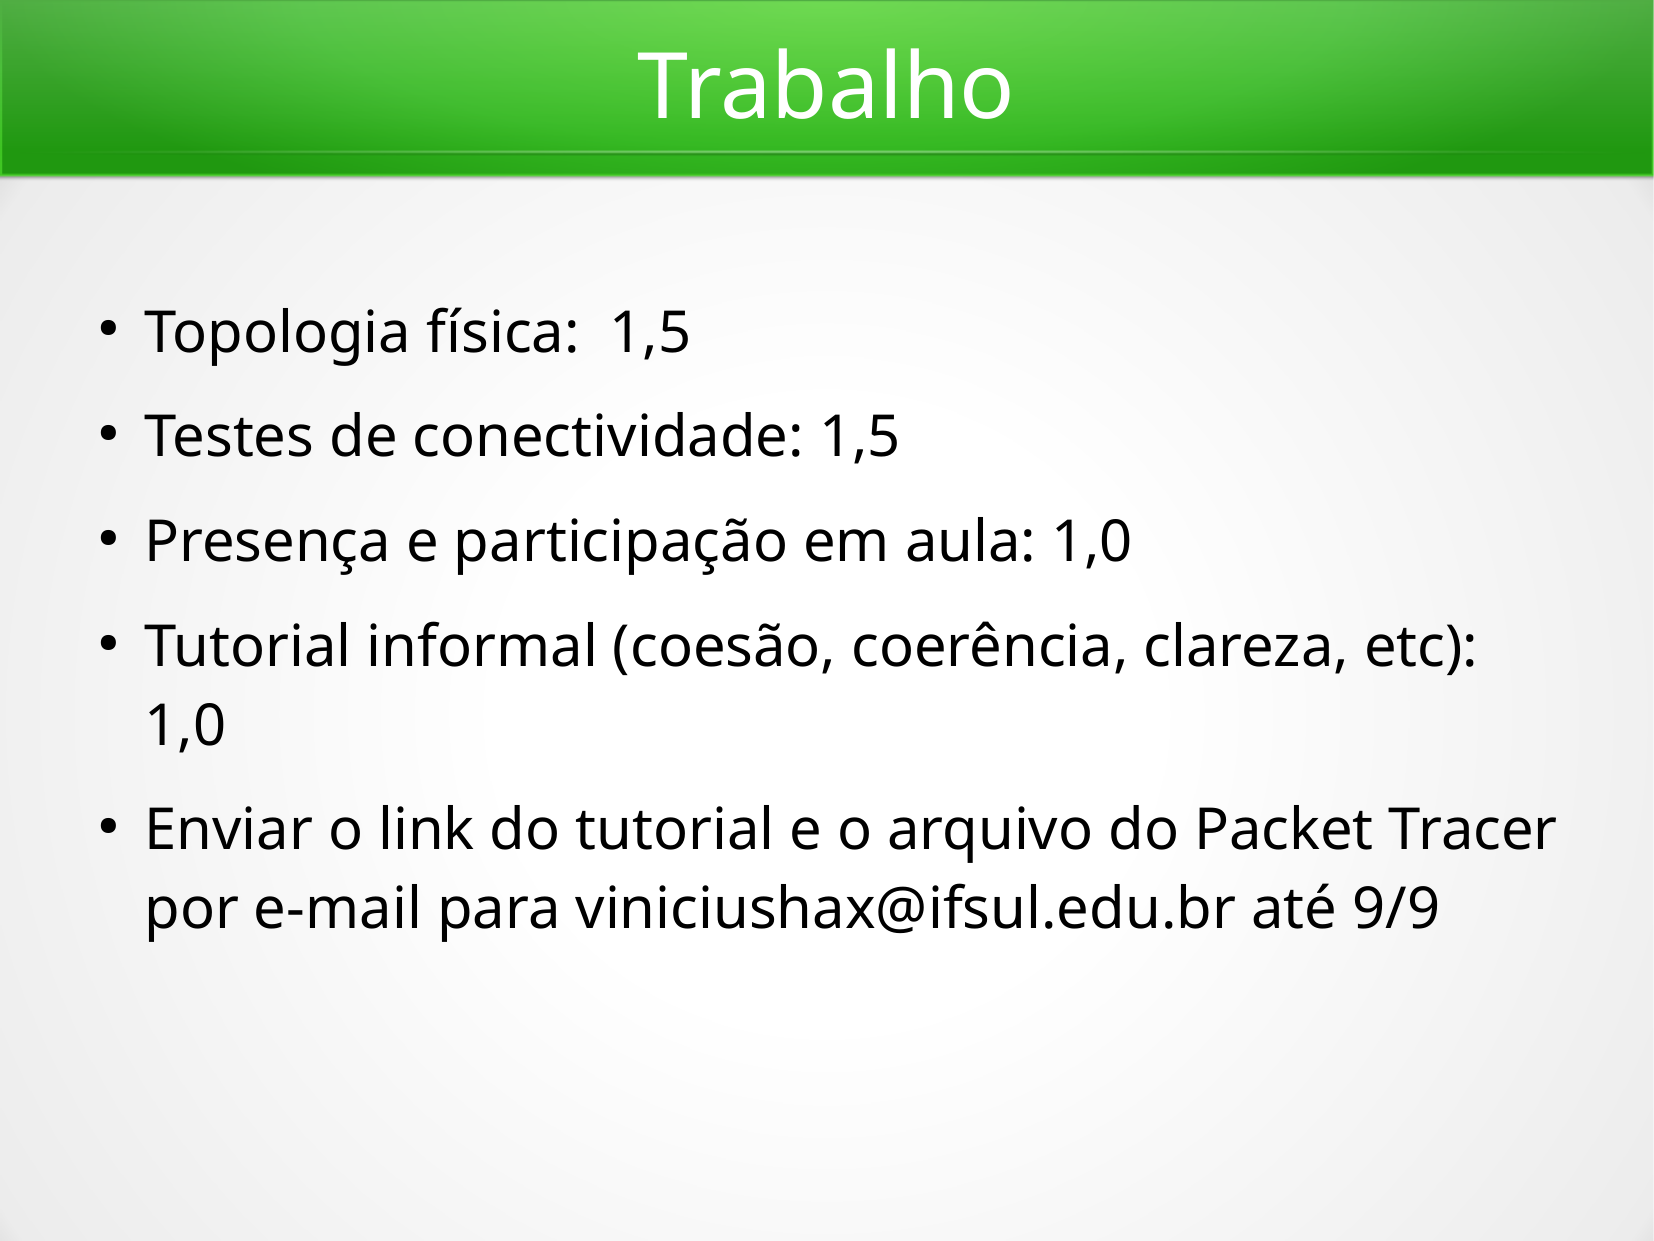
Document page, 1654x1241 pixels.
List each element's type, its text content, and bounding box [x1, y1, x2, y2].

list Topologia física: 1,5 Testes de conectividade: 1,5 Presença e participação em aula: 1,0 Tutorial informal (coesão, coerência, clareza, etc): 1,0 Enviar o link do tutorial e o arquivo do Packet Tracer por e-mail para viniciushax@ifsul.edu.br até 9/9 [82, 290, 1571, 1010]
title Trabalho [82, 11, 1571, 154]
picture [0, 0, 1654, 1241]
